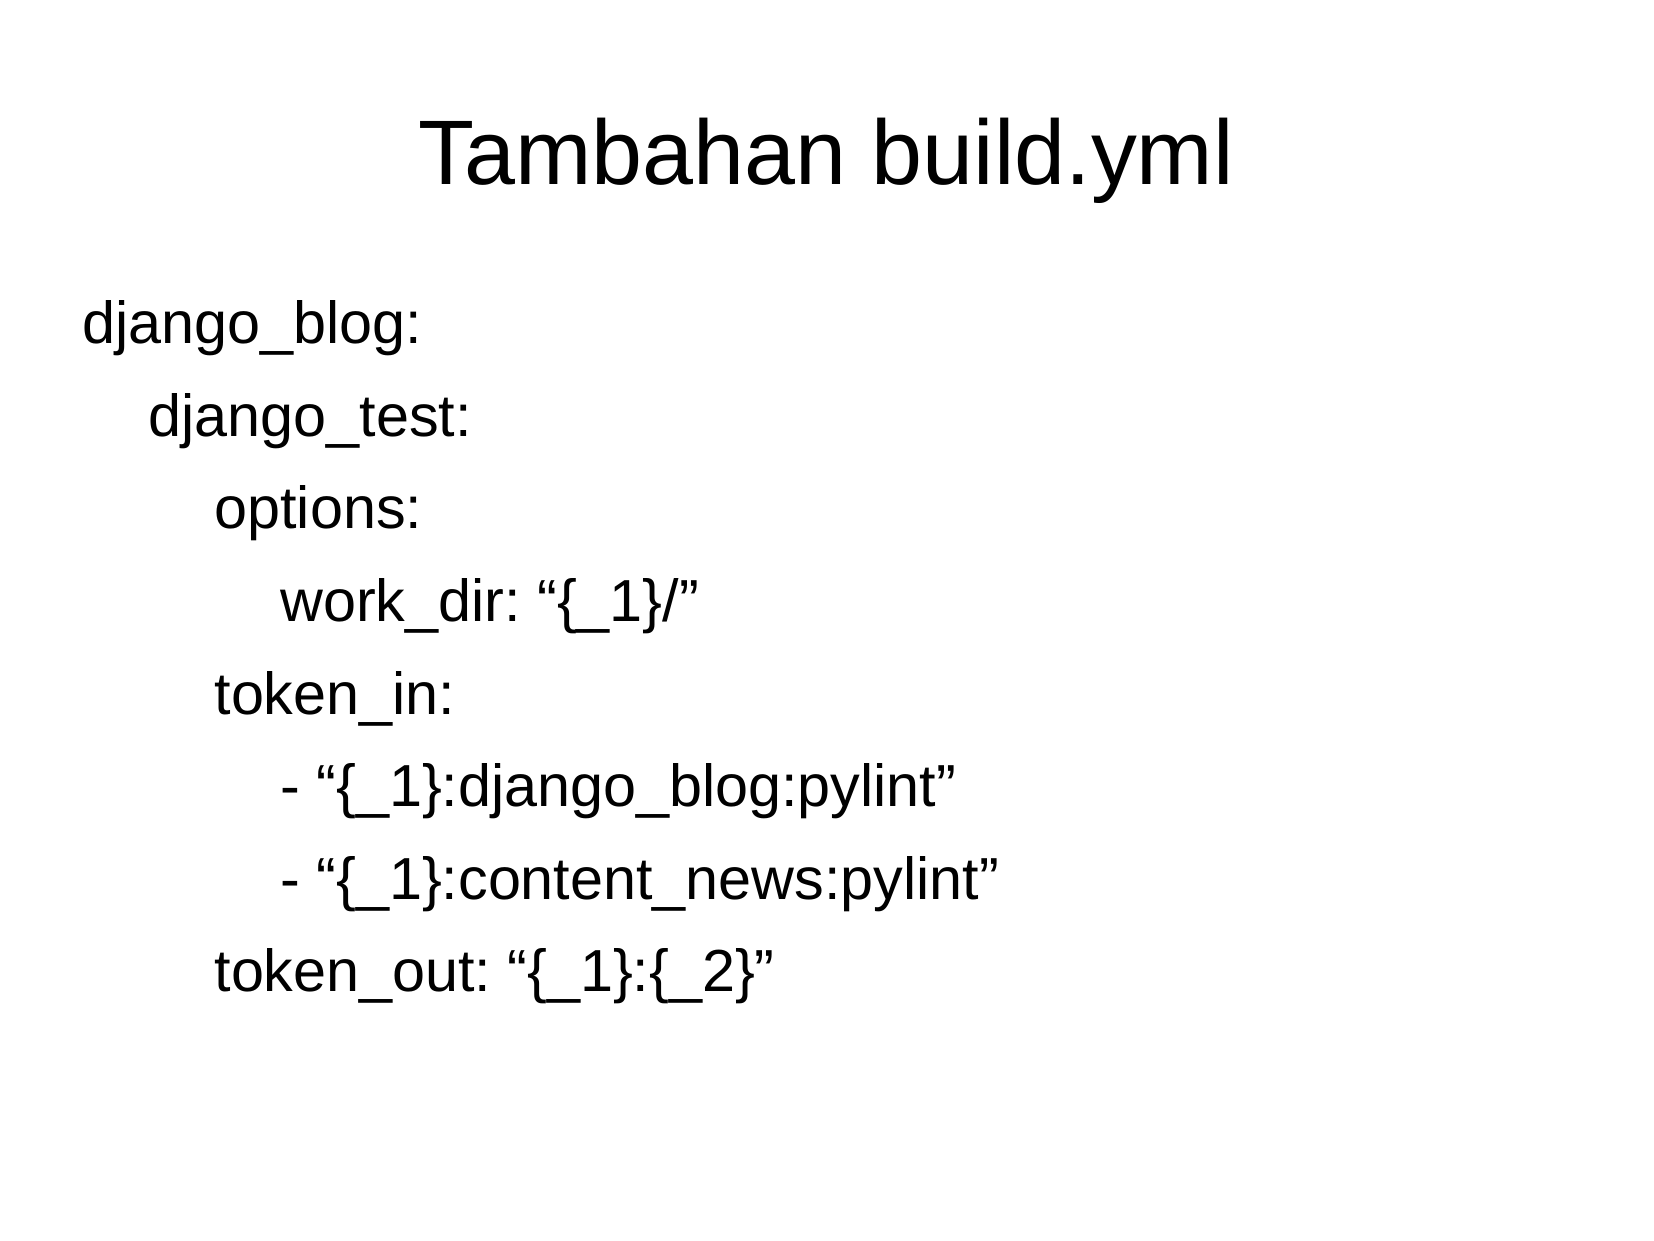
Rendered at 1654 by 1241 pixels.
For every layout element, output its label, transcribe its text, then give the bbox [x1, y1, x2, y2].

title Tambahan build.yml [82, 49, 1571, 257]
list django_blog: django_test: options: work_dir: “{_1}/” token_in: - “{_1}:django_blog:pylint” - “{_1}:content_news:pylint” token_out: “{_1}:{_2}” [82, 290, 1571, 1010]
